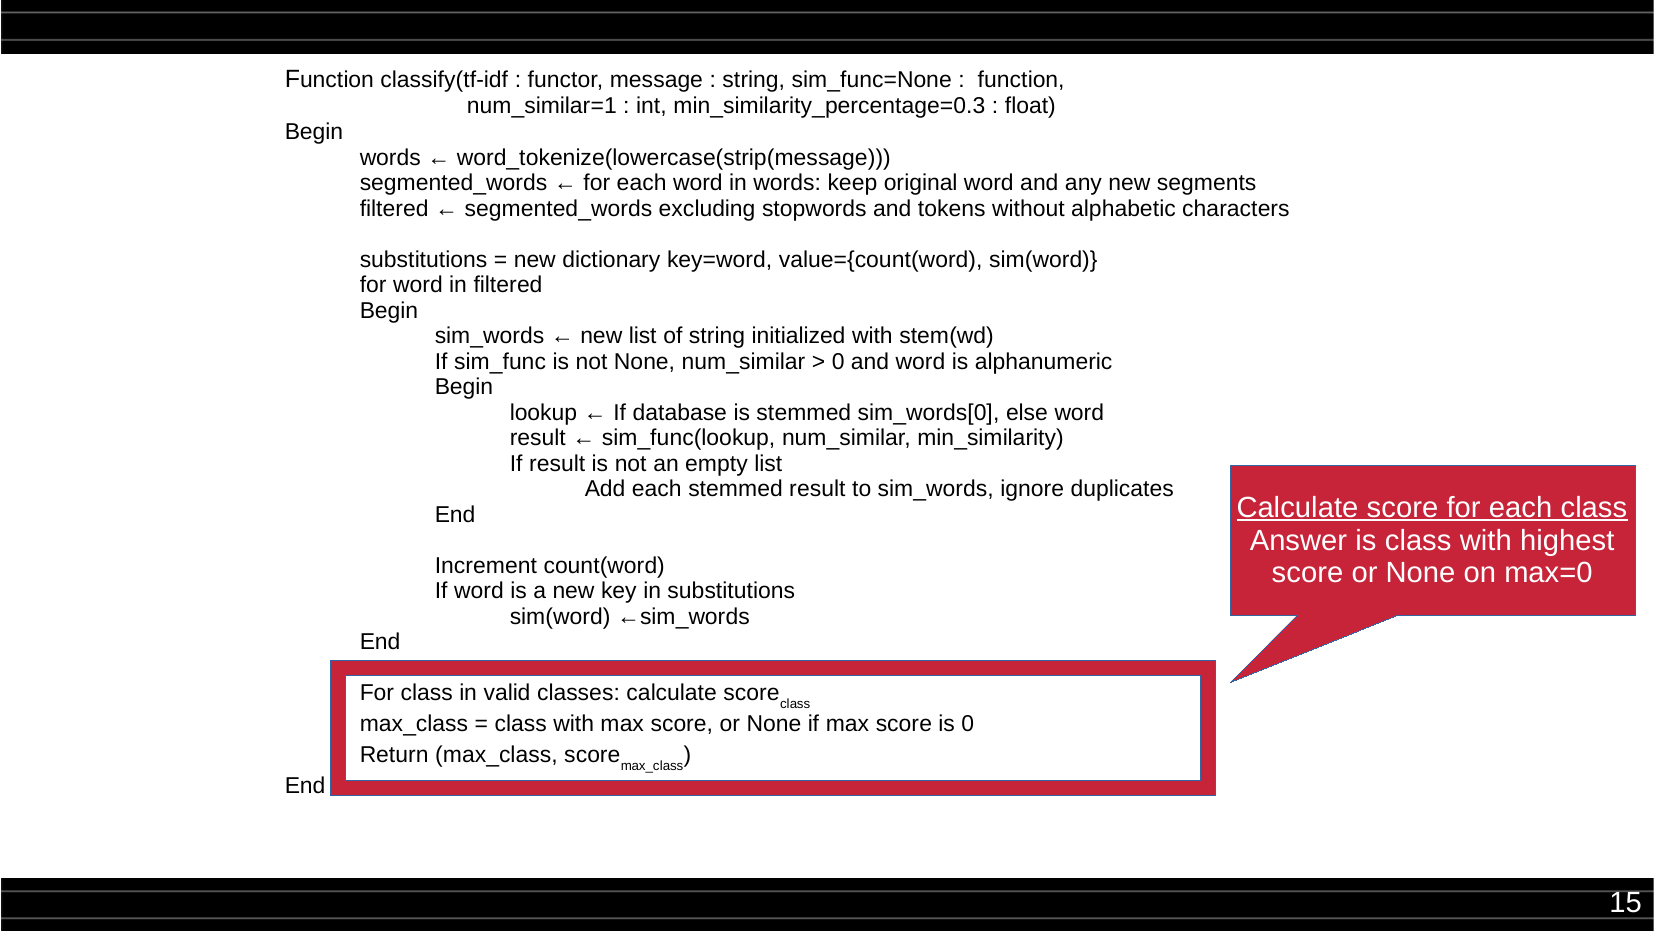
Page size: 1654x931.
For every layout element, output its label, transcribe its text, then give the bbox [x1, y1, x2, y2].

text_box Calculate score for each class Answer is class with highest score or None on max=0 [1230, 465, 1636, 683]
picture [1, 878, 1654, 931]
text_box [330, 660, 1216, 796]
picture [1, 0, 1654, 54]
text_box Function classify(tf-idf : functor, message : string, sim_func=None : function, num_similar=1 : int, min_similarity_percentage=0.3 : float) Begin words ← word_tokenize(lowercase(strip(message))) segmented_words ← for each word in words: keep original word and any new segments filtered ← segmented_words excluding stopwords and tokens without alphabetic characters substitutions = new dictionary key=word, value={count(word), sim(word)} for word in filtered Begin sim_words ← new list of string initialized with stem(wd) If sim_func is not None, num_similar > 0 and word is alphanumeric Begin lookup ← If database is stemmed sim_words[0], else word result ← sim_func(lookup, num_similar, min_similarity) If result is not an empty list Add each stemmed result to sim_words, ignore duplicates End Increment count(word) If word is a new key in substitutions sim(word) ←sim_words End For class in valid classes: calculate scoreclass max_class = class with max score, or None if max score is 0 Return (max_class, scoremax_class) End [270, 57, 1369, 886]
